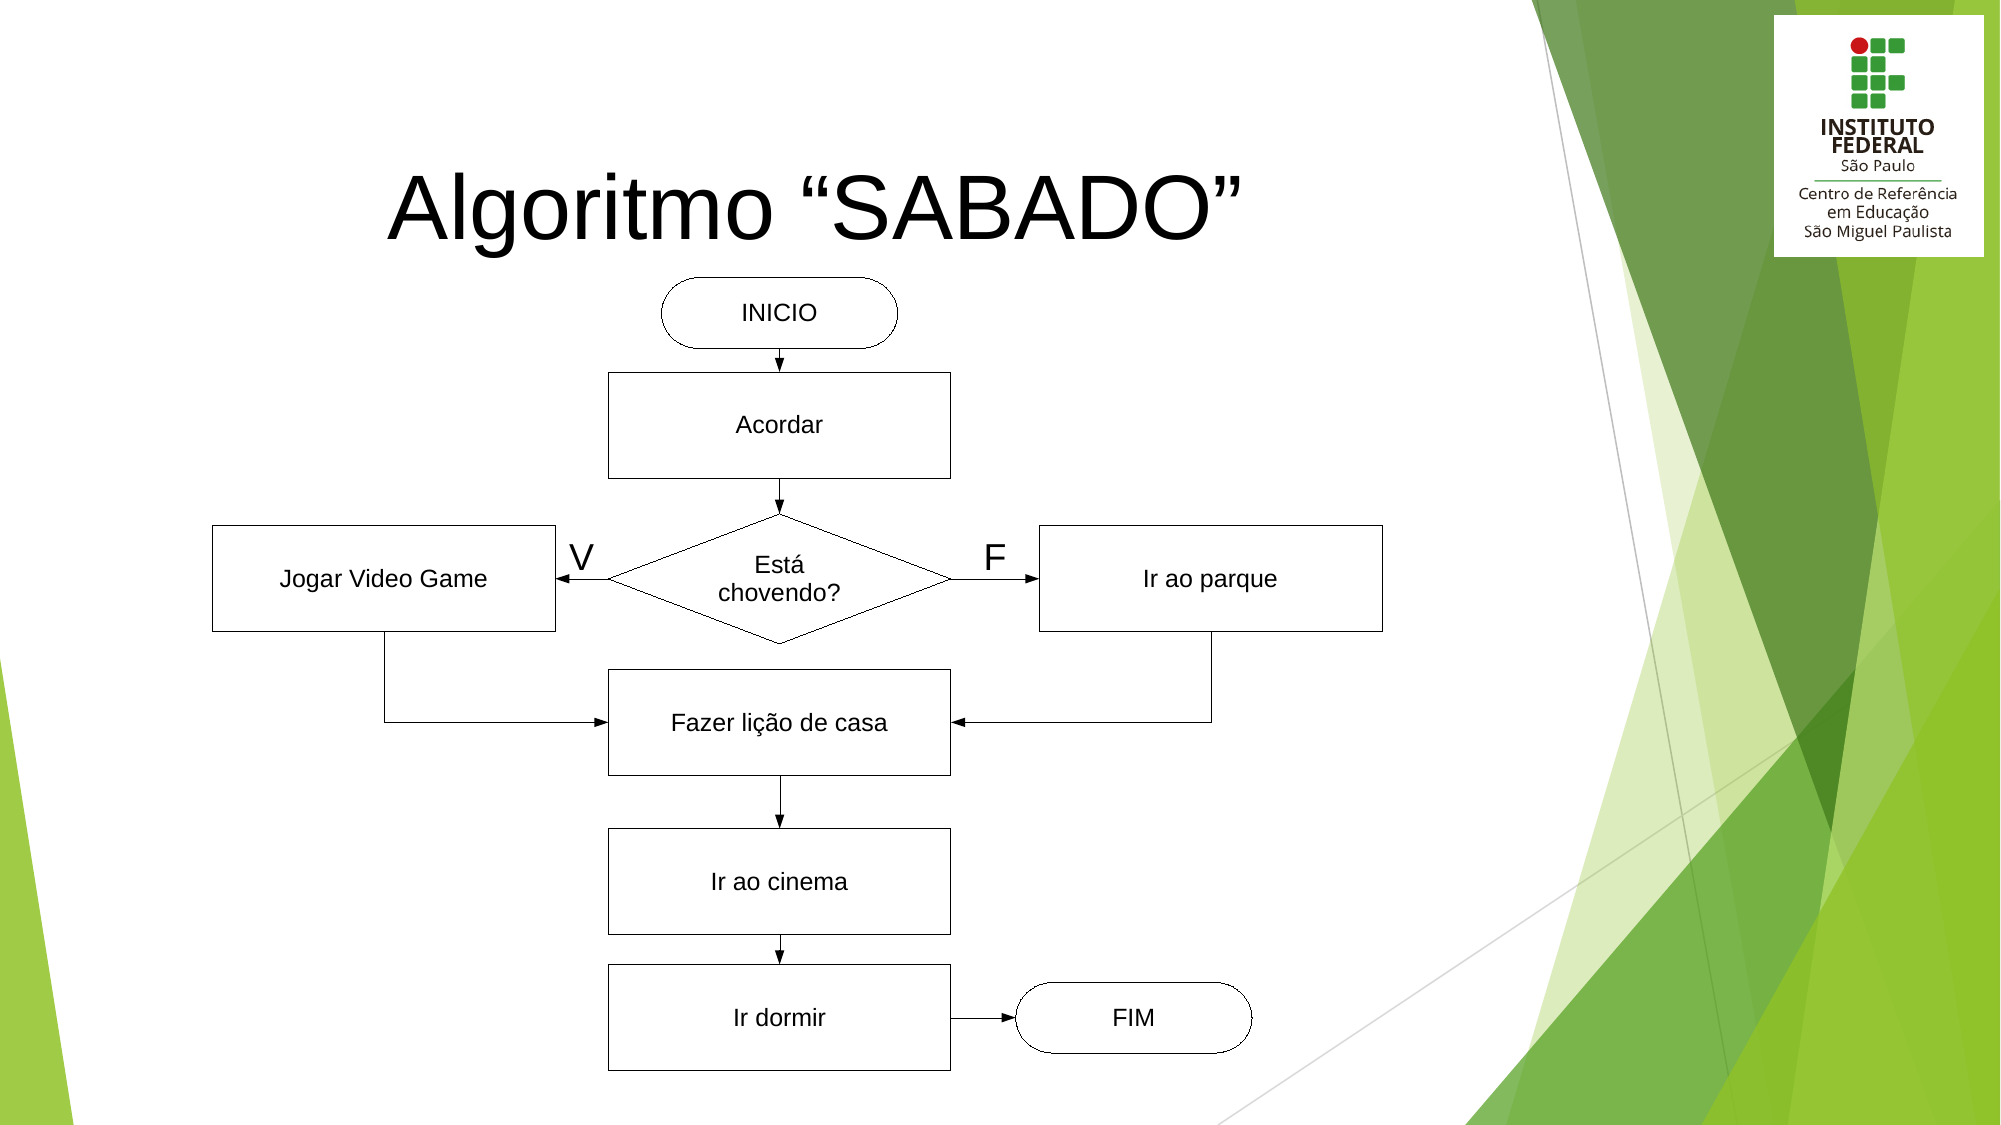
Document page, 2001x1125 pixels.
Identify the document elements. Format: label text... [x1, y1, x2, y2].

picture [1774, 15, 1984, 257]
title Algoritmo “SABADO” [111, 99, 1522, 317]
text_box Está chovendo? [608, 513, 951, 644]
text_box Ir ao parque [1039, 525, 1383, 632]
text_box FIM [1015, 982, 1253, 1054]
text_box Ir dormir [608, 964, 951, 1071]
text_box Ir ao cinema [608, 828, 951, 935]
text_box Acordar [608, 372, 951, 479]
text_box Fazer lição de casa [608, 669, 951, 776]
text_box Jogar Video Game [212, 525, 556, 632]
text_box INICIO [661, 277, 898, 349]
